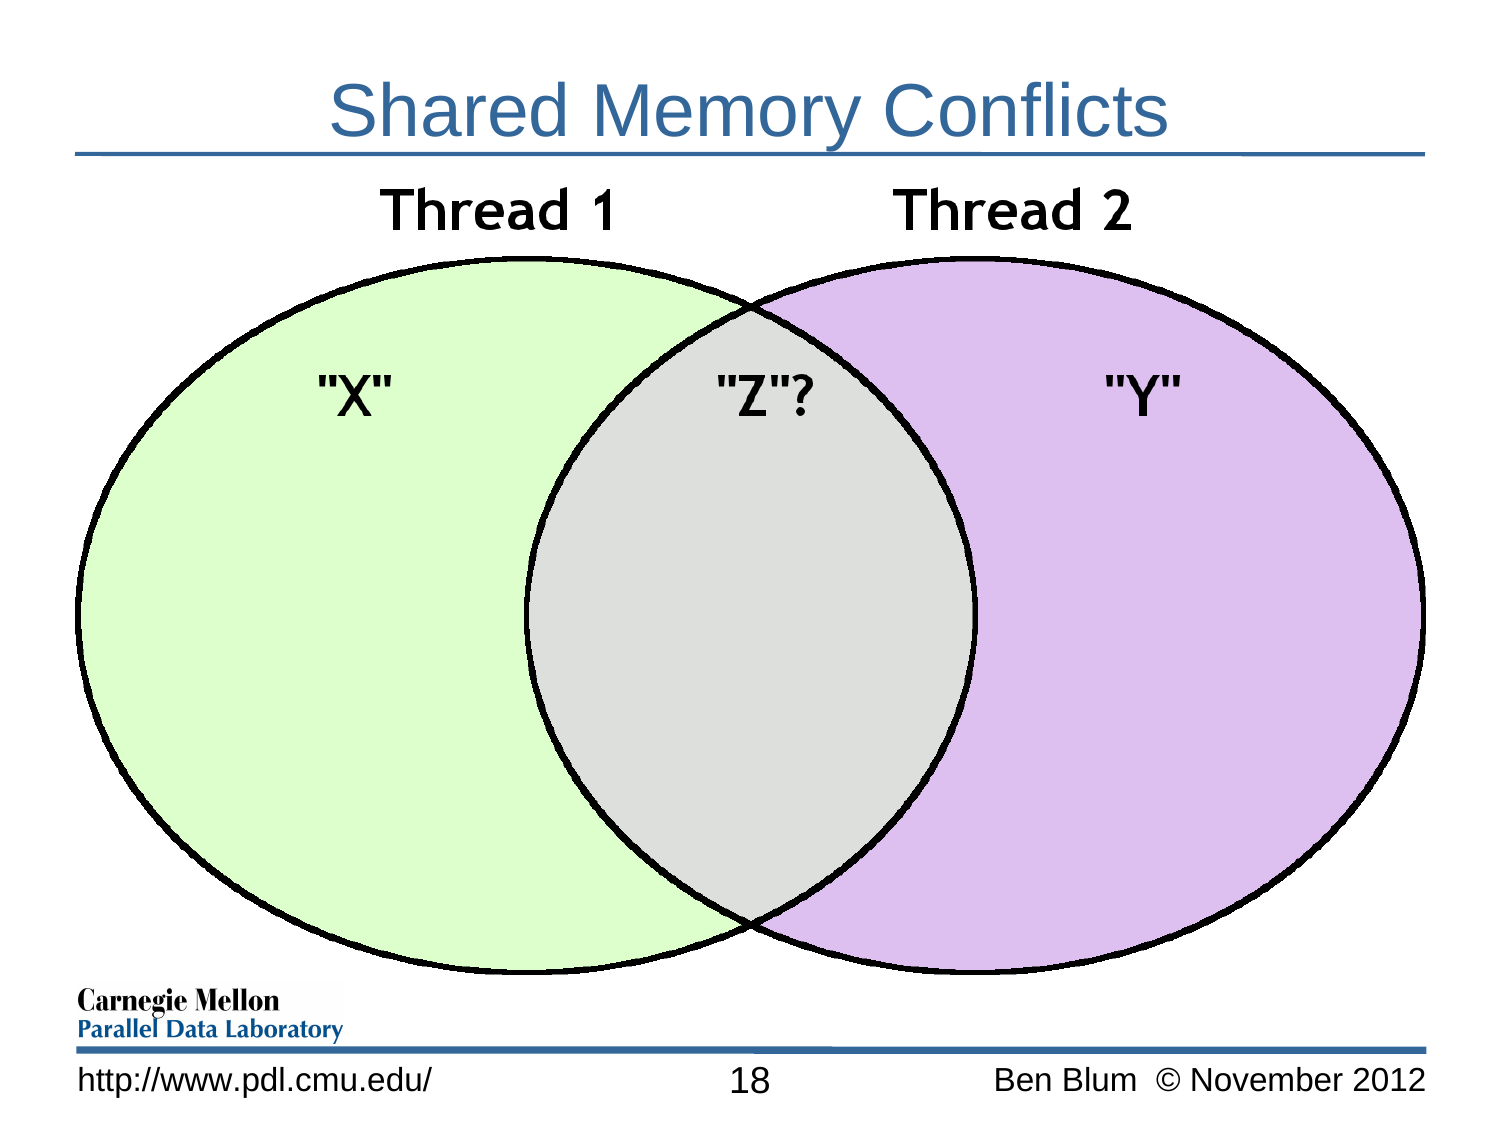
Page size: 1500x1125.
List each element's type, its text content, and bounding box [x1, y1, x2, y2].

title Shared Memory Conflicts [112, 50, 1388, 163]
picture [75, 187, 1426, 976]
picture [77, 979, 343, 1044]
